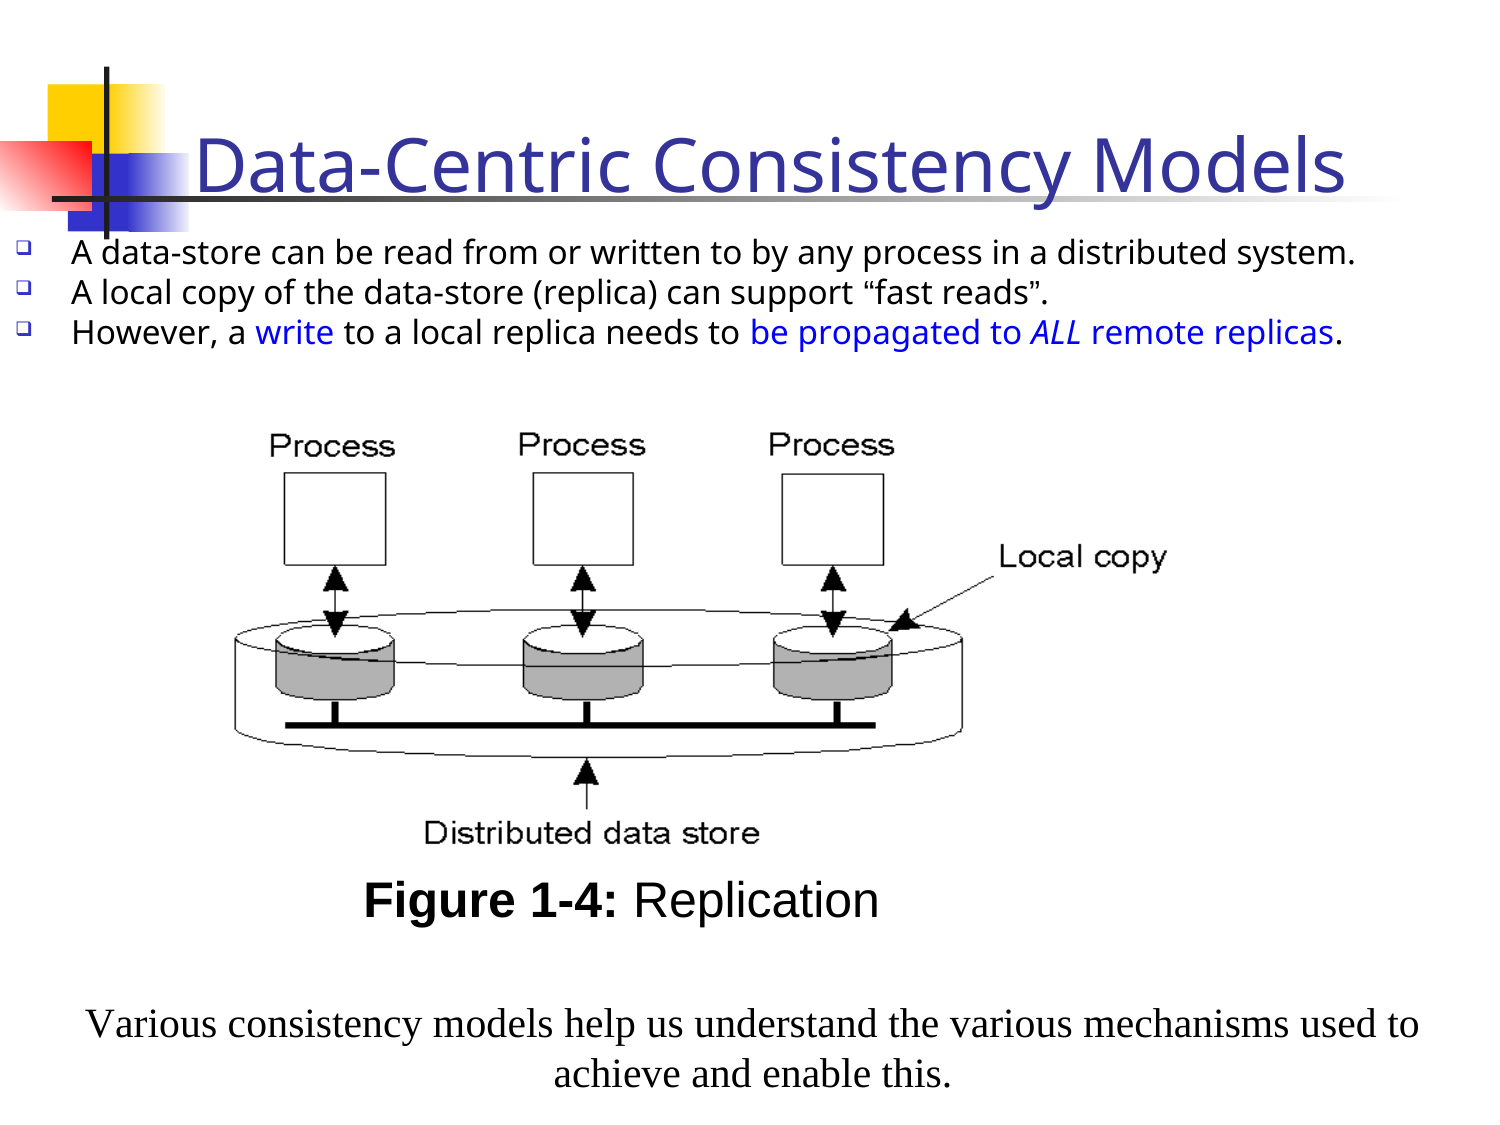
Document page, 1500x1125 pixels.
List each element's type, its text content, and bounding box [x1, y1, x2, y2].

text_box Data-Centric Consistency Models [178, 77, 1457, 216]
text_box A data-store can be read from or written to by any process in a distributed system. A local copy of the data-store (replica) can support “fast reads”. However, a write to a local replica needs to be propagated to ALL remote replicas. [0, 231, 1500, 432]
text_box Figure 1-4: Replication [348, 860, 987, 936]
text_box Various consistency models help us understand the various mechanisms used to achieve and enable this. [49, 988, 1457, 1108]
picture [206, 385, 1184, 883]
